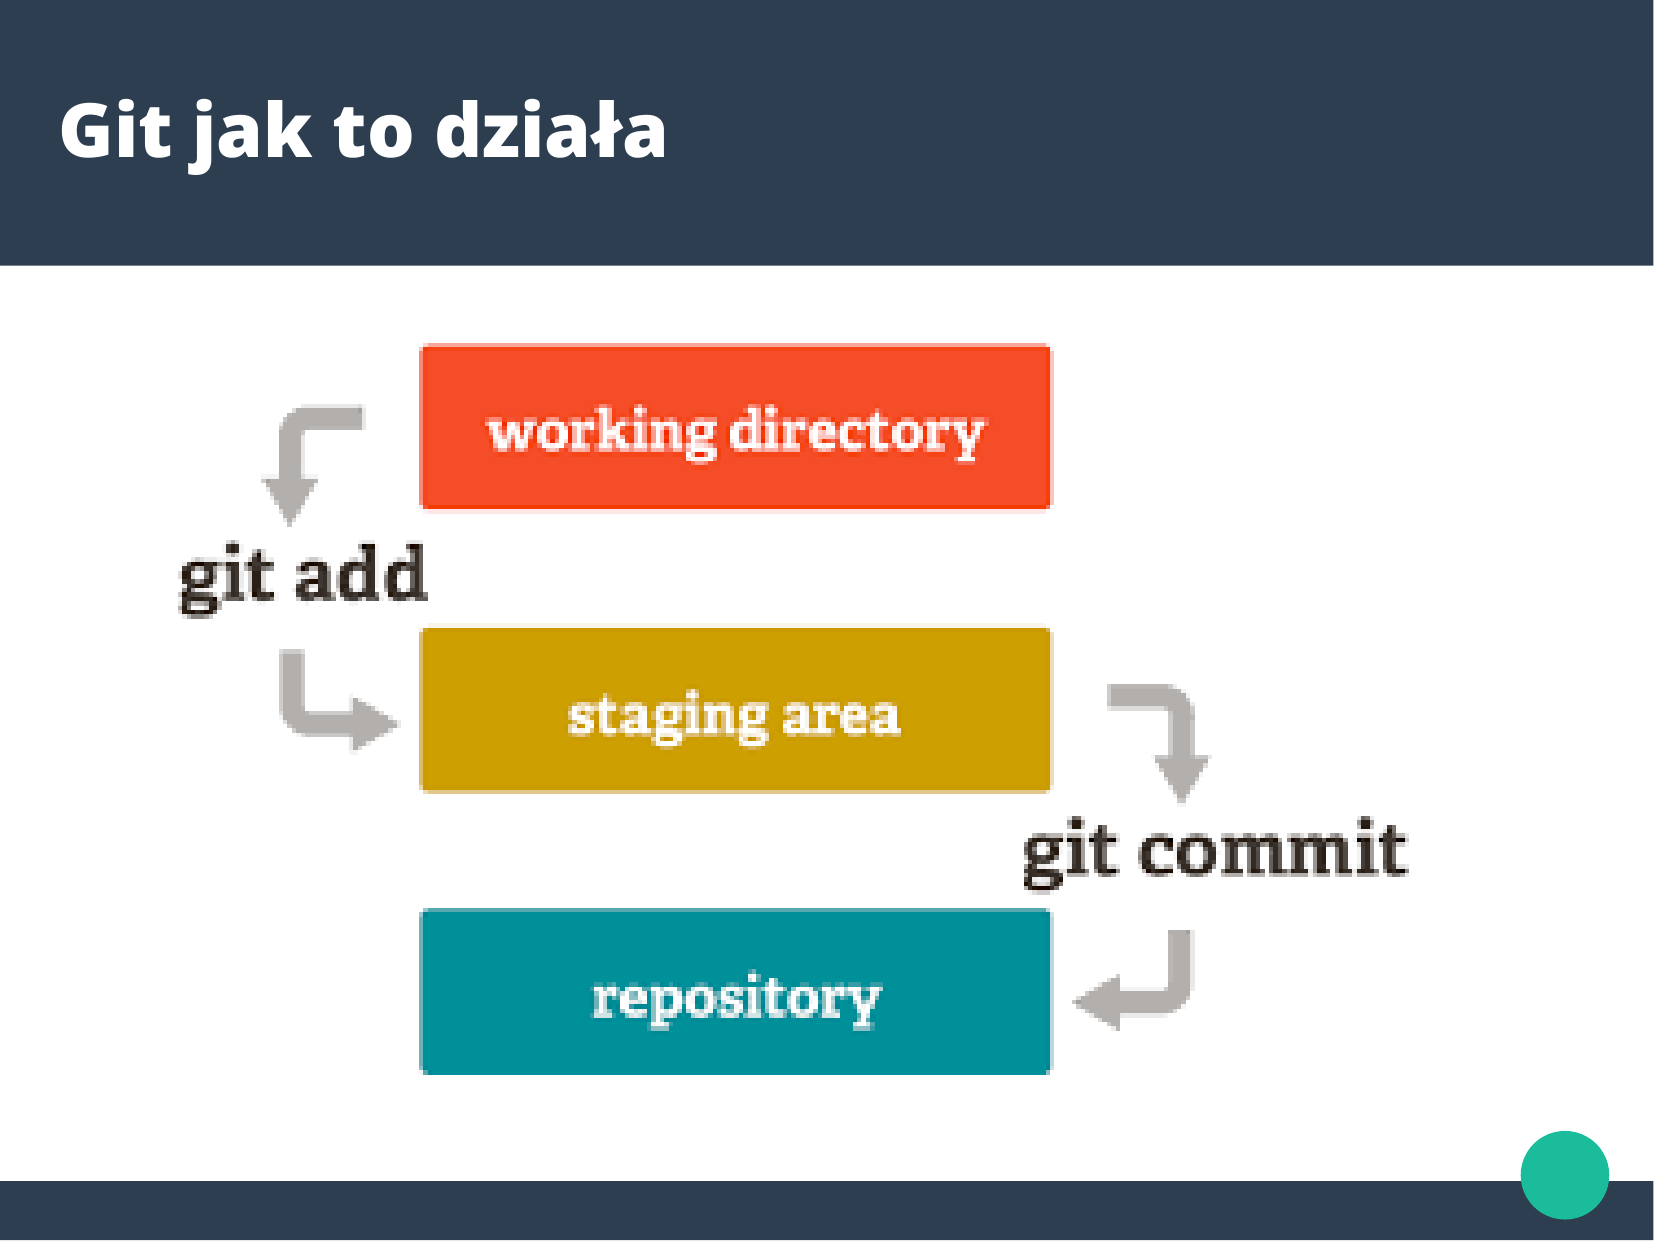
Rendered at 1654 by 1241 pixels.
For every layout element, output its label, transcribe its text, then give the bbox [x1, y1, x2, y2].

title Git jak to działa [59, 24, 1595, 232]
picture [139, 330, 1436, 1075]
